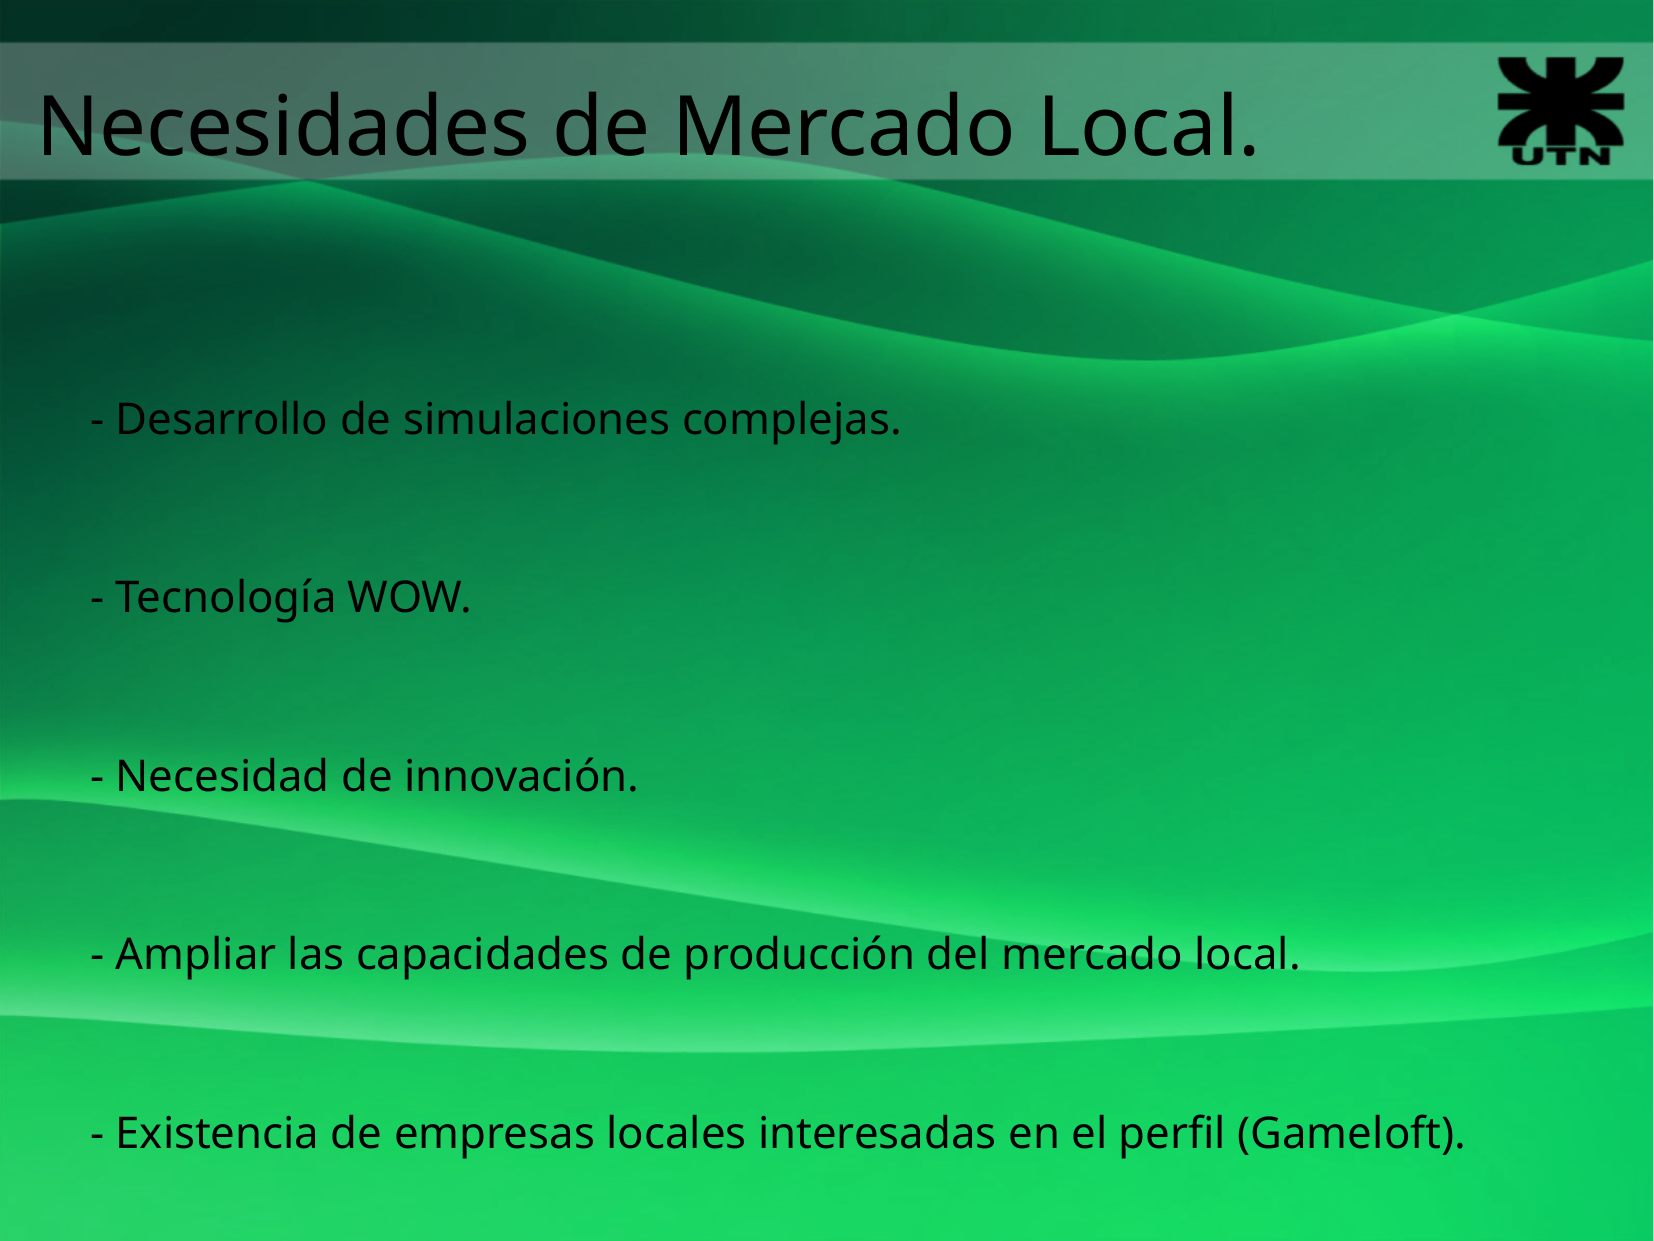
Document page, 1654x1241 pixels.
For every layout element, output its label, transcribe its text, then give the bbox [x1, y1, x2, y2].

text_box - Desarrollo de simulaciones complejas. - Tecnología WOW. - Necesidad de innovación. - Ampliar las capacidades de producción del mercado local. - Existencia de empresas locales interesadas en el perfil (Gameloft). [29, 206, 1625, 1211]
text_box Necesidades de Mercado Local. [21, 59, 1654, 1211]
picture [0, 0, 1654, 1241]
